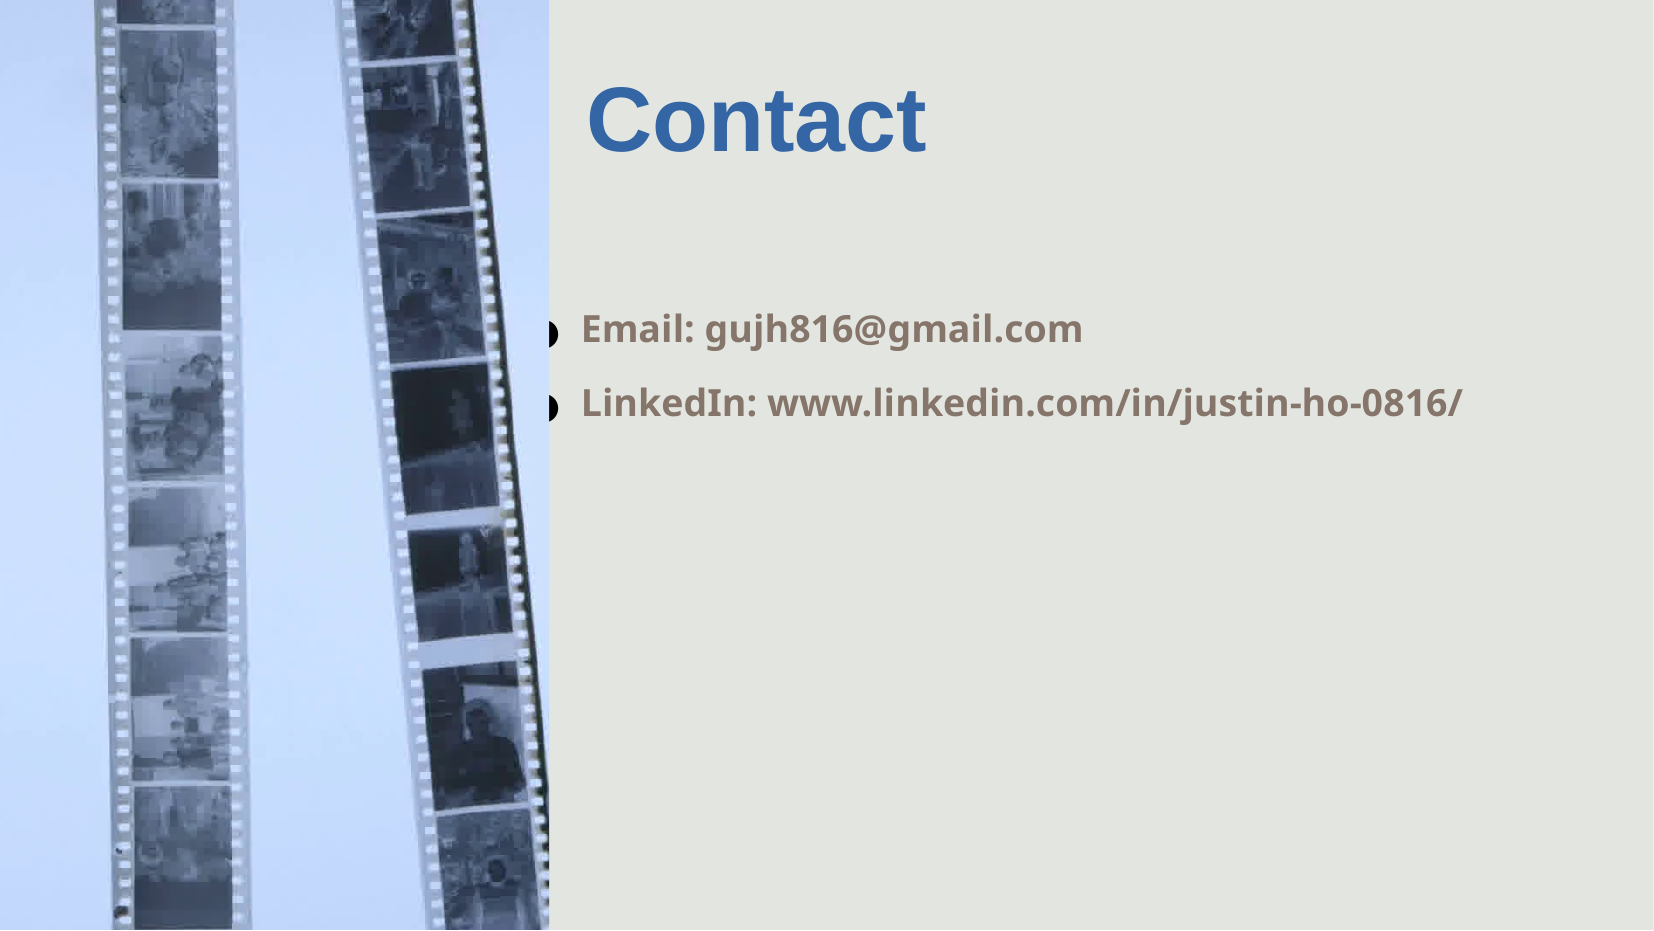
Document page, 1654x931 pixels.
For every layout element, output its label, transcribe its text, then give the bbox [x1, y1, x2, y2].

text_box Email: gujh816@gmail.com LinkedIn: www.linkedin.com/in/justin-ho-0816/ [550, 195, 1654, 735]
picture [0, 0, 550, 931]
text_box Contact [550, 37, 1654, 193]
